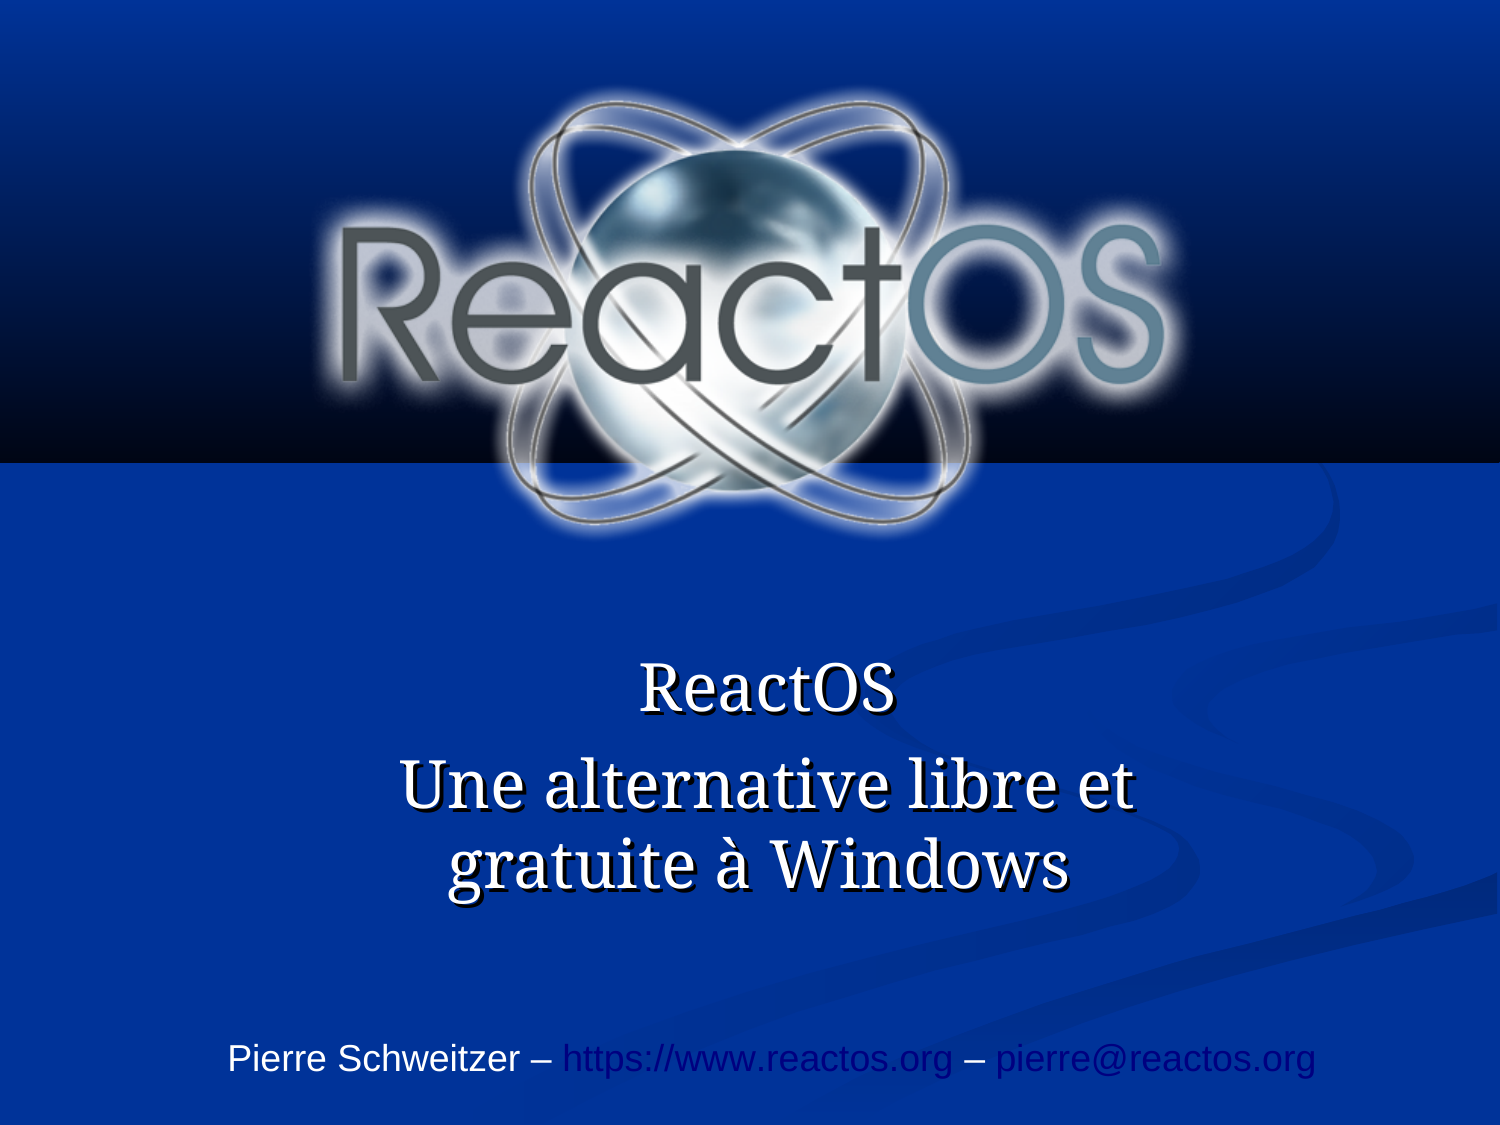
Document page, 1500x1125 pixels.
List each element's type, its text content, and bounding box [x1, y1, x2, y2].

text_box Pierre Schweitzer – https://www.reactos.org – pierre@reactos.org [212, 1026, 1330, 1087]
picture [301, 66, 1210, 568]
subtitle ReactOS Une alternative libre et gratuite à Windows [272, 637, 1264, 910]
